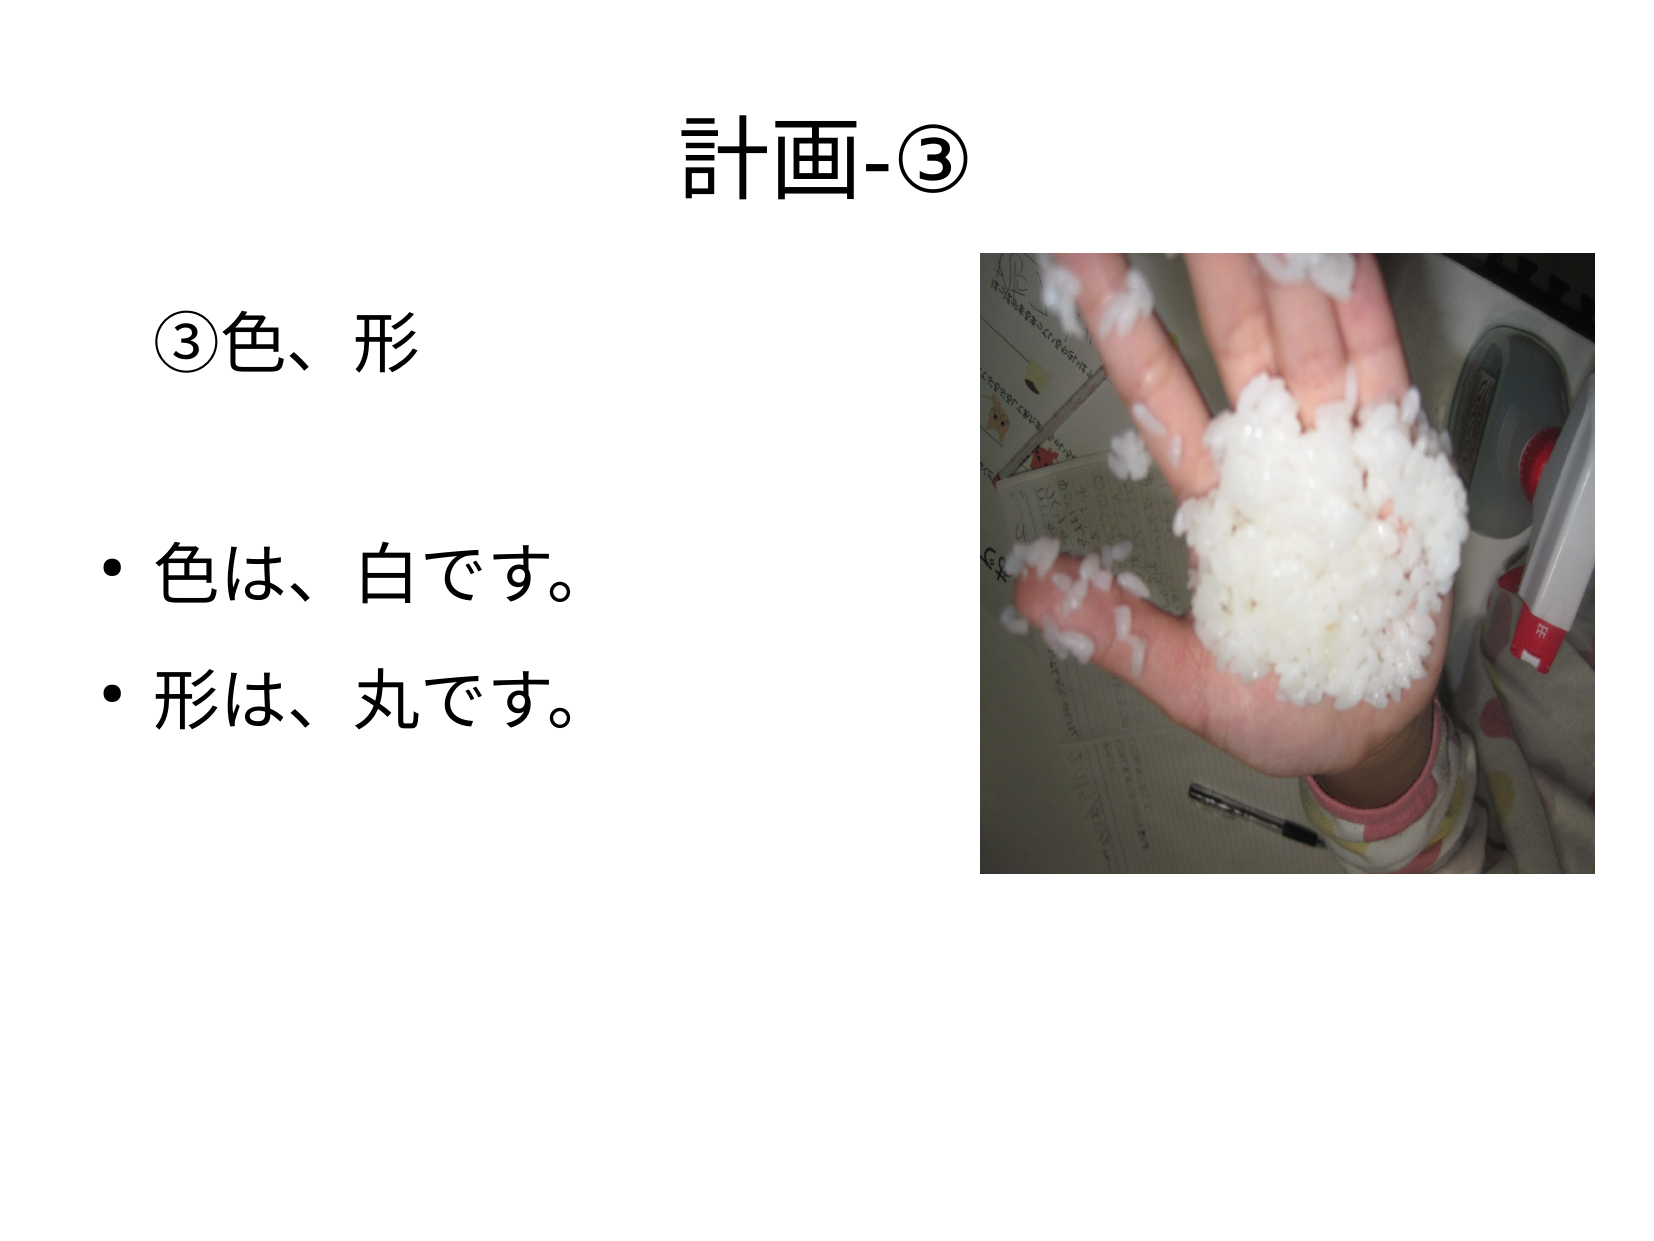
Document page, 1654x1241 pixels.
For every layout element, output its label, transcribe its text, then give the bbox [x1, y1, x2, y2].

list ③色、形 色は、白です。 形は、丸です。 [82, 290, 1571, 1109]
picture [980, 253, 1595, 875]
title 計画-③ [82, 49, 1571, 257]
